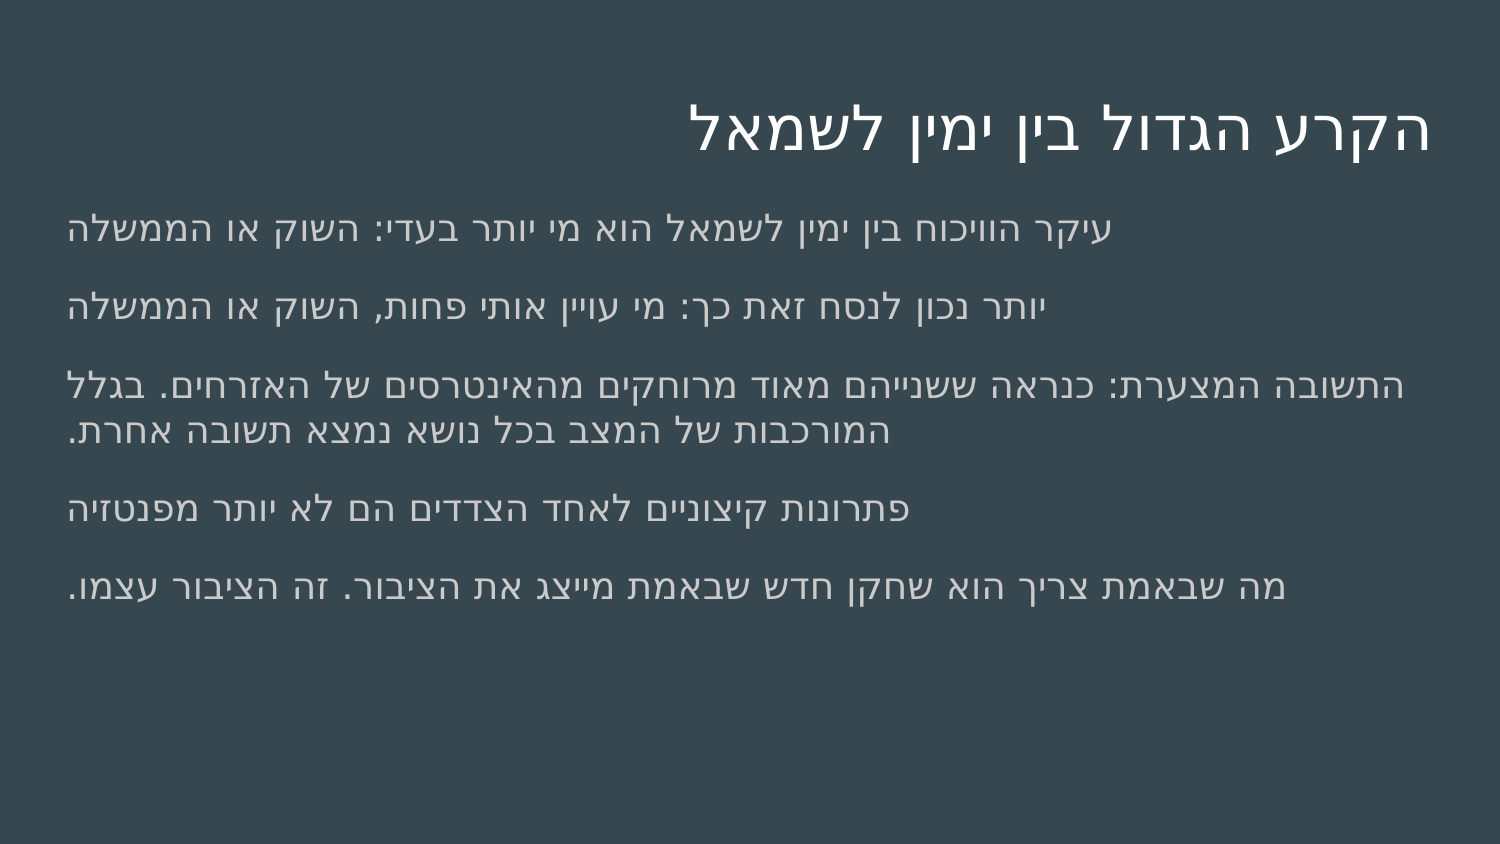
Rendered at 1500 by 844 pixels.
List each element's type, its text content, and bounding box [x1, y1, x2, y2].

list עיקר הוויכוח בין ימין לשמאל הוא מי יותר בעדי: השוק או הממשלה יותר נכון לנסח זאת כך: מי עויין אותי פחות, השוק או הממשלה התשובה המצערת: כנראה ששנייהם מאוד מרוחקים מהאינטרסים של האזרחים. בגלל המורכבות של המצב בכל נושא נמצא תשובה אחרת. פתרונות קיצוניים לאחד הצדדים הם לא יותר מפנטזיה מה שבאמת צריך הוא שחקן חדש שבאמת מייצג את הציבור. זה הציבור עצמו. [51, 189, 1449, 750]
title הקרע הגדול בין ימין לשמאל [51, 72, 1449, 167]
